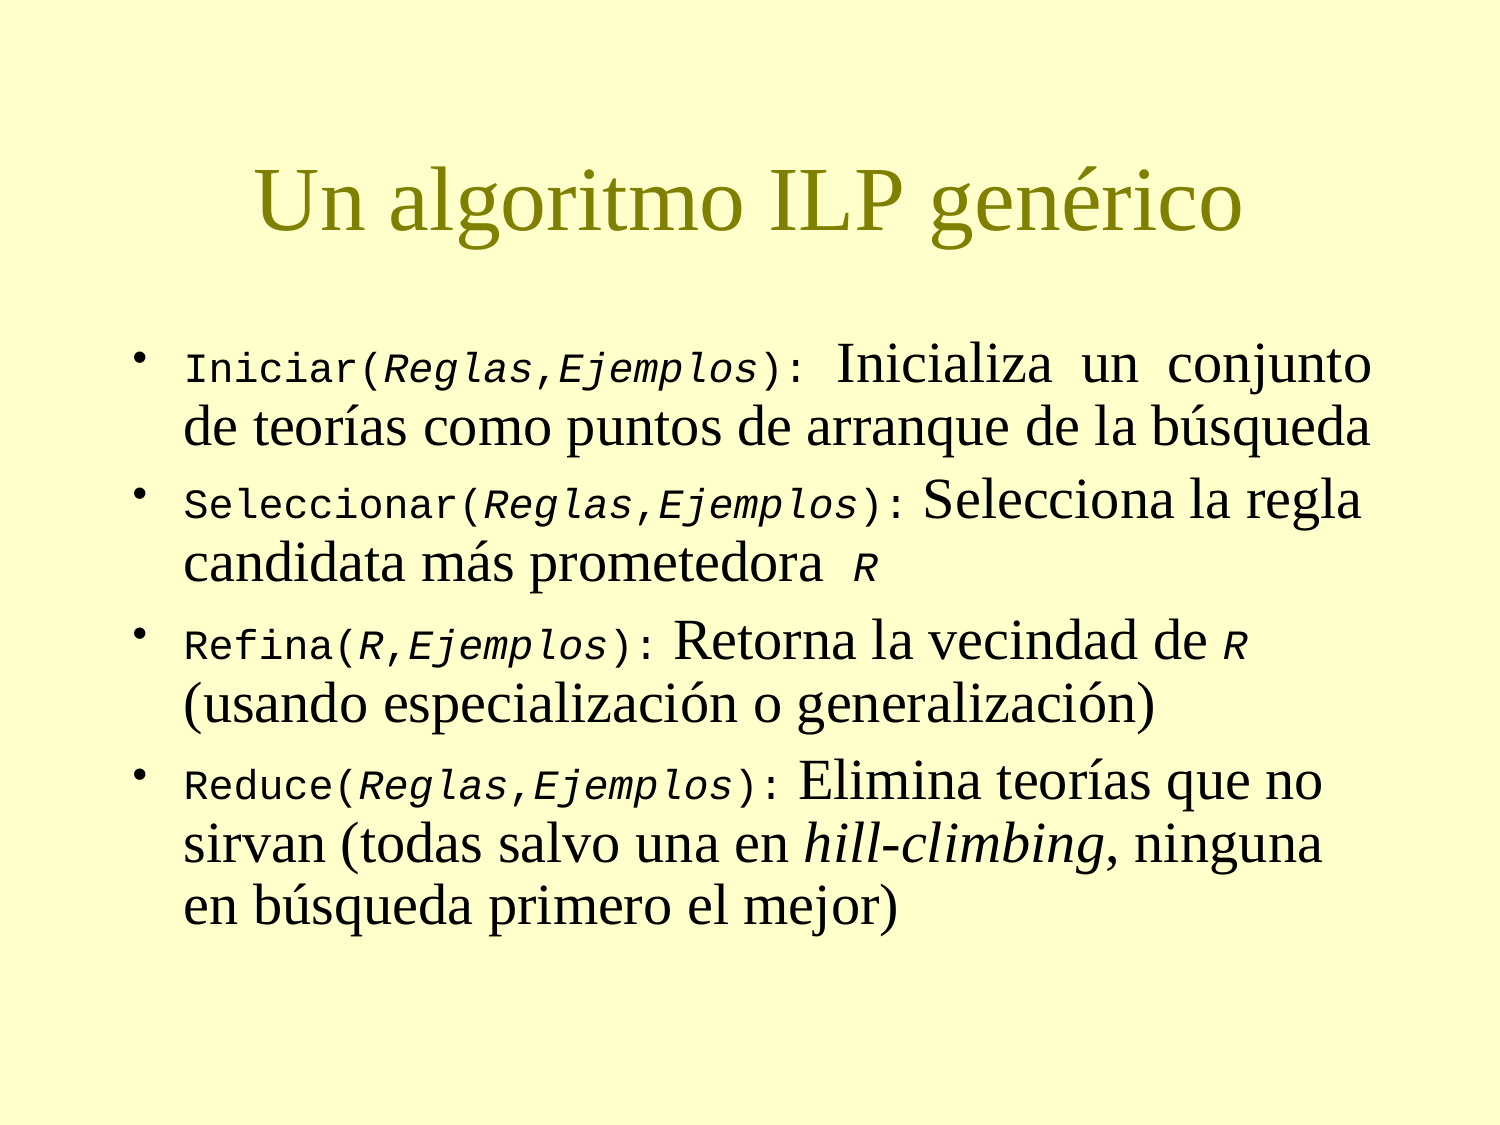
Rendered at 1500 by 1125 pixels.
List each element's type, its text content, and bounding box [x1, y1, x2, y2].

title Un algoritmo ILP genérico [112, 99, 1388, 288]
list Iniciar(Reglas,Ejemplos): Inicializa un conjunto de teorías como puntos de arranque de la búsqueda Seleccionar(Reglas,Ejemplos): Selecciona la regla candidata más prometedora R Refina(R,Ejemplos): Retorna la vecindad de R (usando especialización o generalización) Reduce(Reglas,Ejemplos): Elimina teorías que no sirvan (todas salvo una en hill-climbing, ninguna en búsqueda primero el mejor) [112, 324, 1388, 1001]
